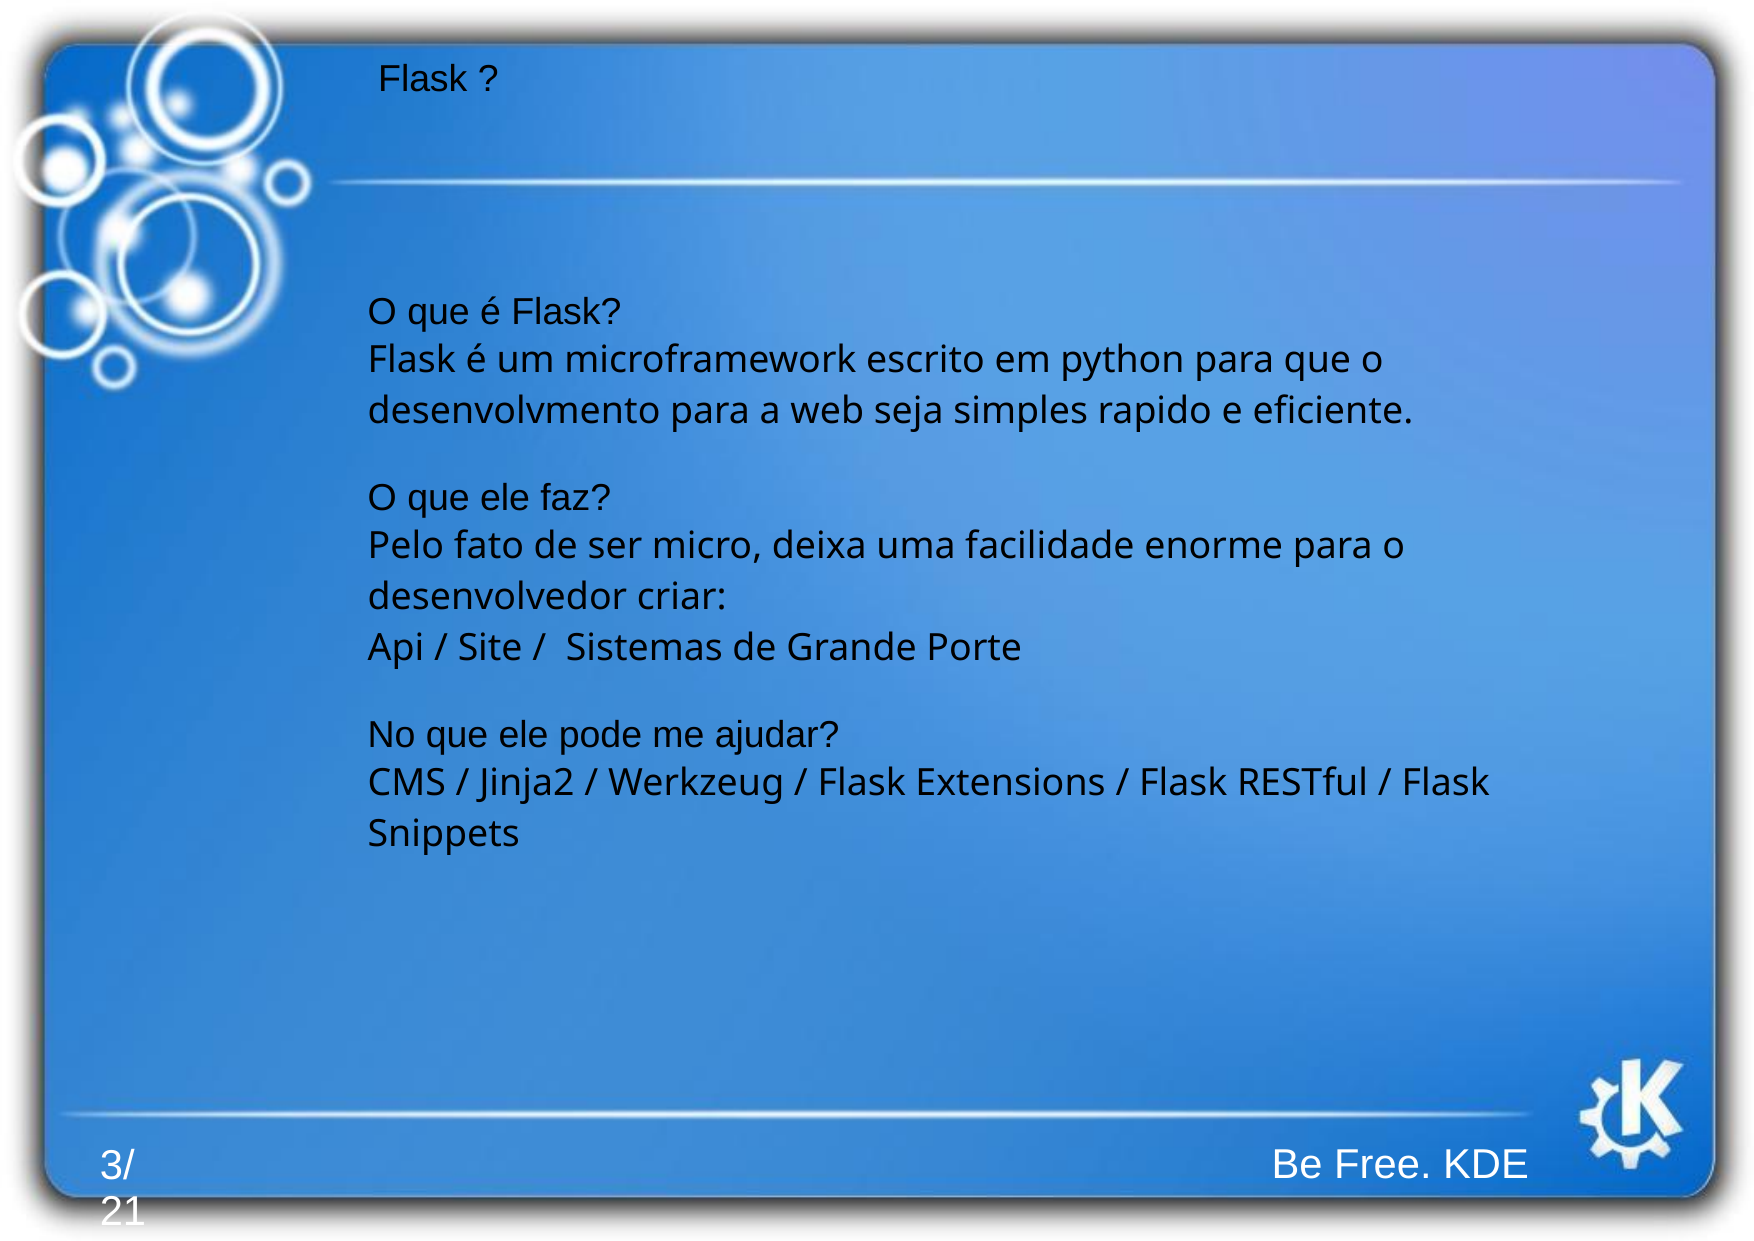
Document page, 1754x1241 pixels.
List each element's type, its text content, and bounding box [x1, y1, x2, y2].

title Flask ? [352, 49, 1651, 174]
picture [0, 0, 1754, 1241]
list O que é Flask? Flask é um microframework escrito em python para que o desenvolvmento para a web seja simples rapido e eficiente. O que ele faz? Pelo fato de ser micro, deixa uma facilidade enorme para o desenvolvedor criar: Api / Site / Sistemas de Grande Porte No que ele pode me ajudar? CMS / Jinja2 / Werkzeug / Flask Extensions / Flask RESTful / Flask Snippets [352, 283, 1651, 1077]
